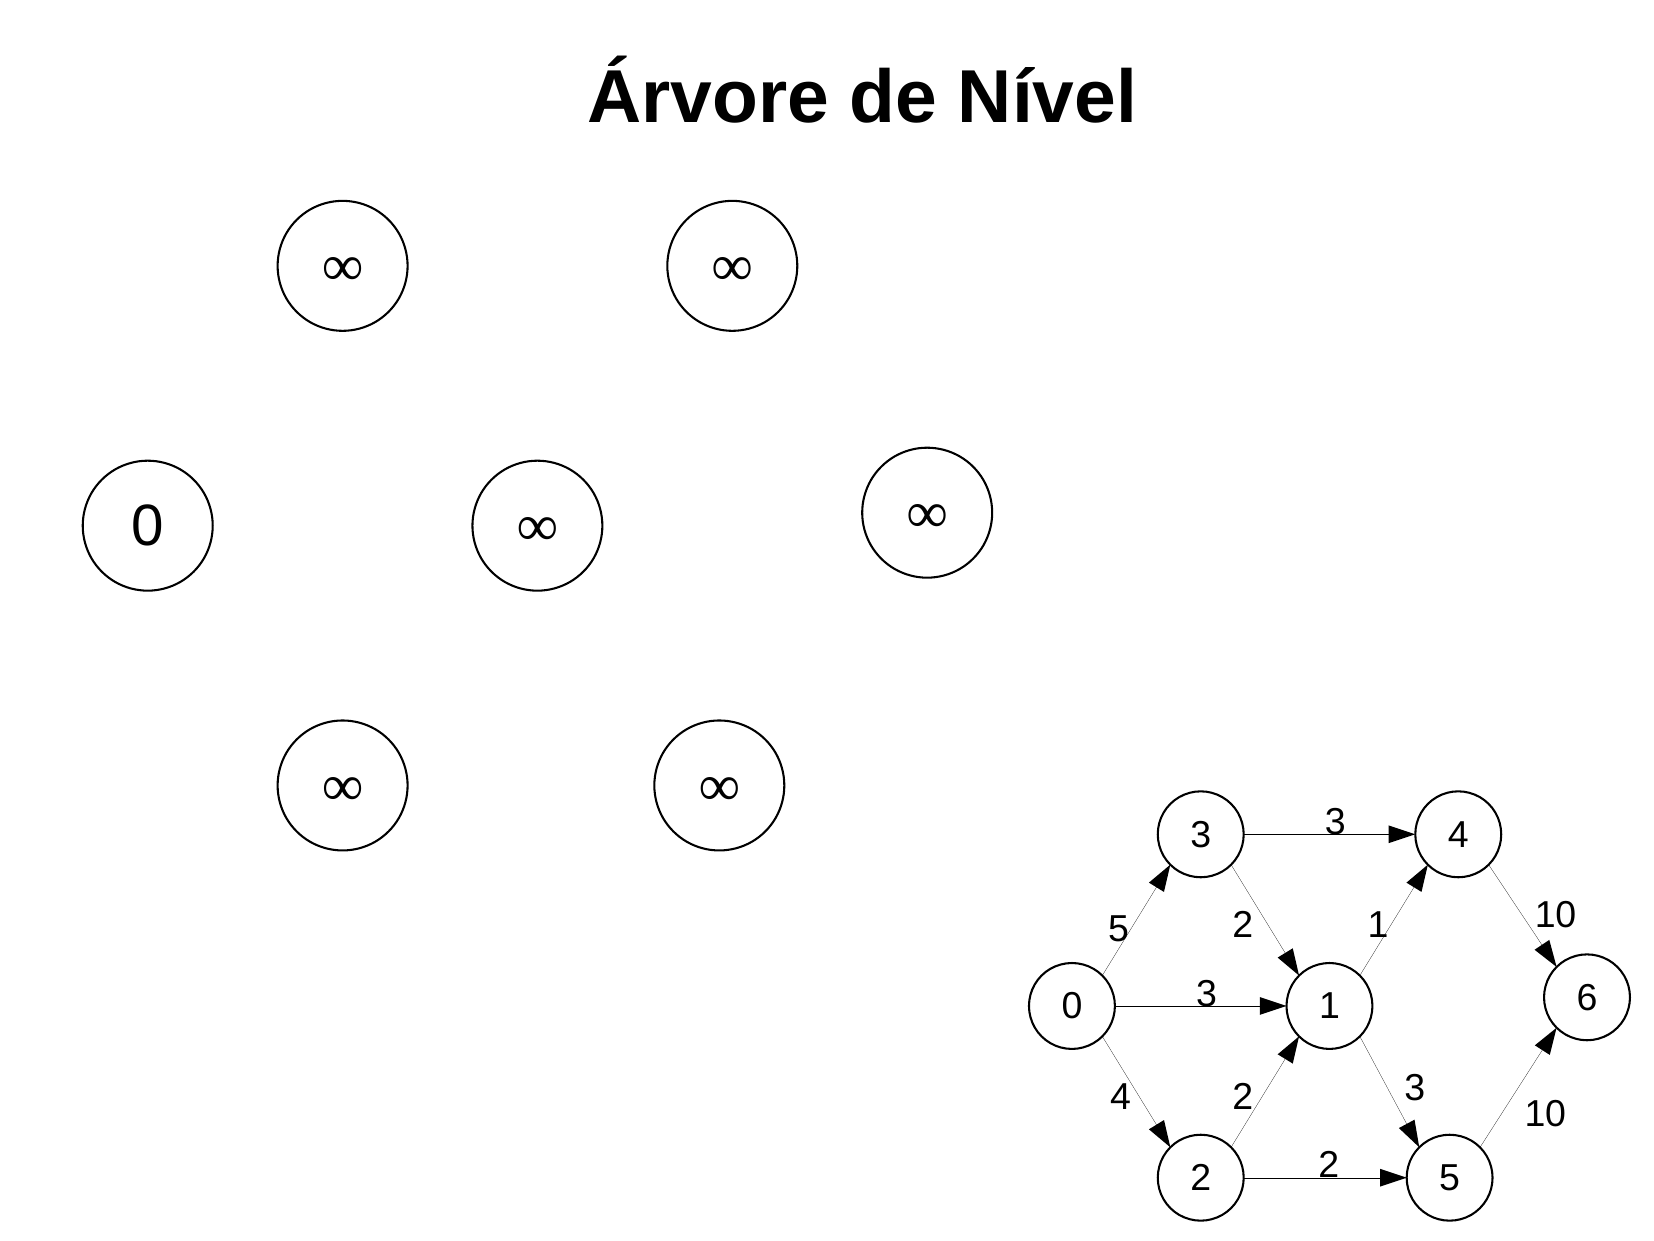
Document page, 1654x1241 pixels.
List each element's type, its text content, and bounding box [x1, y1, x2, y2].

text_box ∞ [654, 720, 785, 851]
text_box ∞ [277, 200, 408, 331]
text_box 1 [1286, 963, 1373, 1049]
text_box 3 [1181, 964, 1218, 1022]
text_box ∞ [472, 460, 603, 591]
text_box 3 [1157, 791, 1244, 878]
text_box 6 [1544, 955, 1630, 1041]
text_box 5 [1093, 900, 1131, 958]
text_box 0 [82, 460, 213, 591]
text_box 2 [1217, 1067, 1255, 1125]
text_box ∞ [277, 720, 408, 851]
text_box 10 [1520, 885, 1595, 985]
text_box 4 [1415, 791, 1502, 878]
text_box 3 [1389, 1059, 1427, 1116]
text_box ∞ [667, 200, 798, 331]
text_box 6 [1582, 996, 1592, 1008]
text_box 2 [1157, 1134, 1244, 1221]
text_box 2 [1217, 895, 1255, 953]
text_box 5 [1406, 1134, 1493, 1221]
text_box ∞ [862, 447, 993, 578]
text_box 10 [1509, 1084, 1596, 1142]
text_box Árvore de Nível [572, 47, 1153, 147]
text_box 0 [1028, 963, 1115, 1049]
text_box 2 [1303, 1136, 1341, 1194]
text_box 4 [1095, 1067, 1132, 1125]
text_box 1 [1352, 895, 1390, 953]
text_box 3 [1310, 792, 1347, 850]
